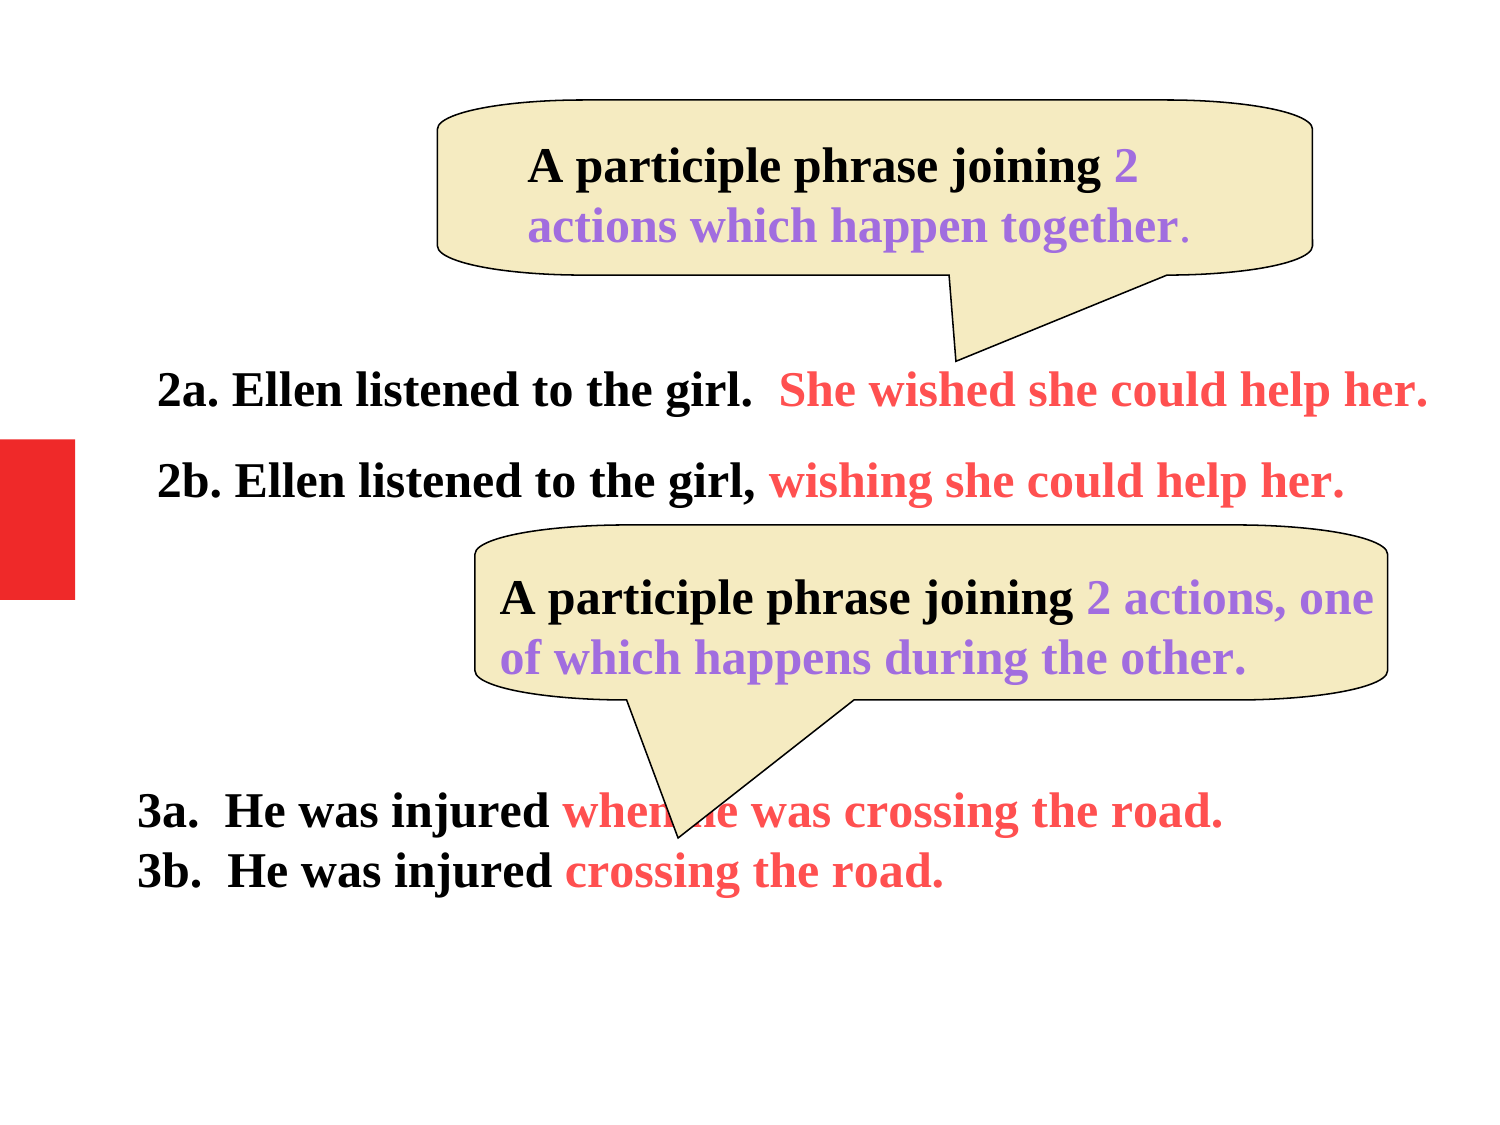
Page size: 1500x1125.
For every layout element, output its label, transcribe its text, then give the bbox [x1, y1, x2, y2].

text_box A participle phrase joining 2 actions, one of which happens during the other. [484, 556, 1401, 693]
text_box [437, 99, 1313, 362]
text_box [528, 693, 1335, 838]
text_box 3a. He was injured when he was crossing the road. 3b. He was injured crossing the road. [97, 769, 1388, 905]
text_box [474, 524, 1388, 681]
text_box A participle phrase joining 2 actions which happen together. [512, 124, 1276, 261]
text_box 2a. Ellen listened to the girl. She wished she could help her. 2b. Ellen listened to the girl, wishing she could help her. [141, 348, 1463, 516]
